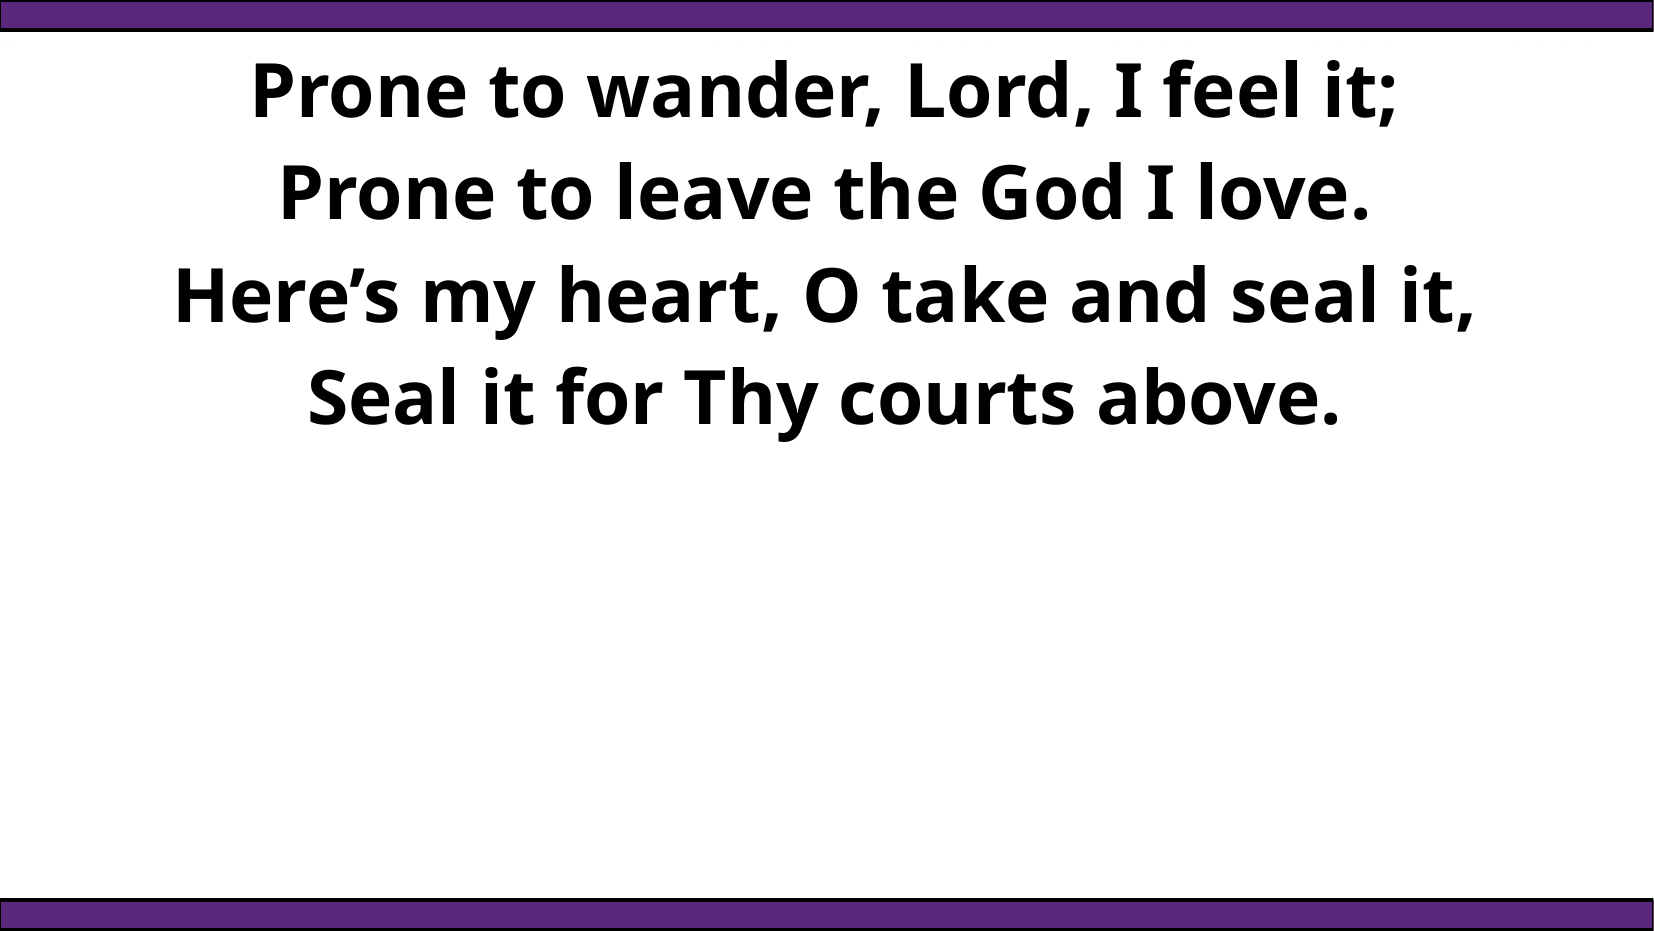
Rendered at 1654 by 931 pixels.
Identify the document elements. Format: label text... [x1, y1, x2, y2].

text_box [0, 0, 1654, 31]
picture [0, 31, 1654, 900]
text_box Prone to wander, Lord, I feel it; Prone to leave the God I love. Here’s my heart, O take and seal it, Seal it for Thy courts above. [60, 30, 1591, 445]
text_box [0, 900, 1654, 931]
